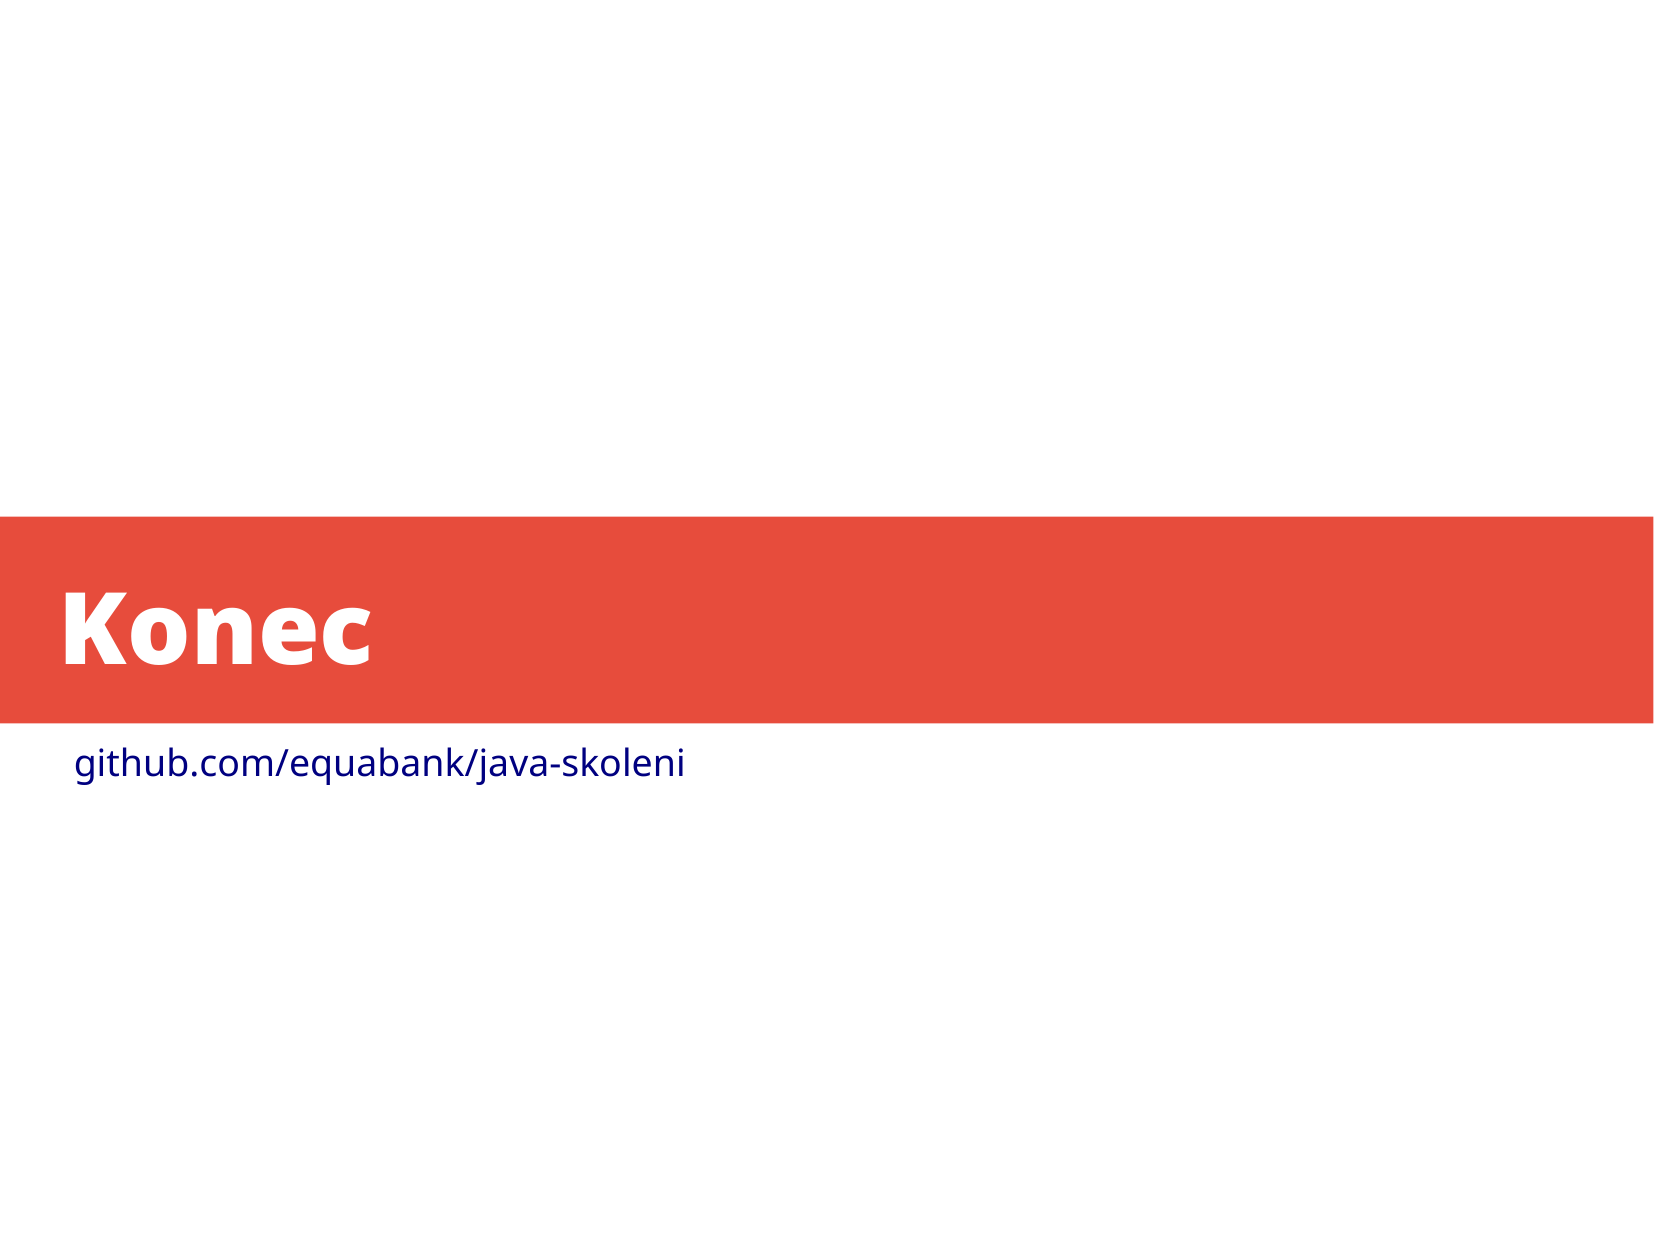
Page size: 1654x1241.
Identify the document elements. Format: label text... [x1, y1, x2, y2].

text_box github.com/equabank/java-skoleni [59, 729, 755, 792]
title Konec [59, 546, 1595, 694]
